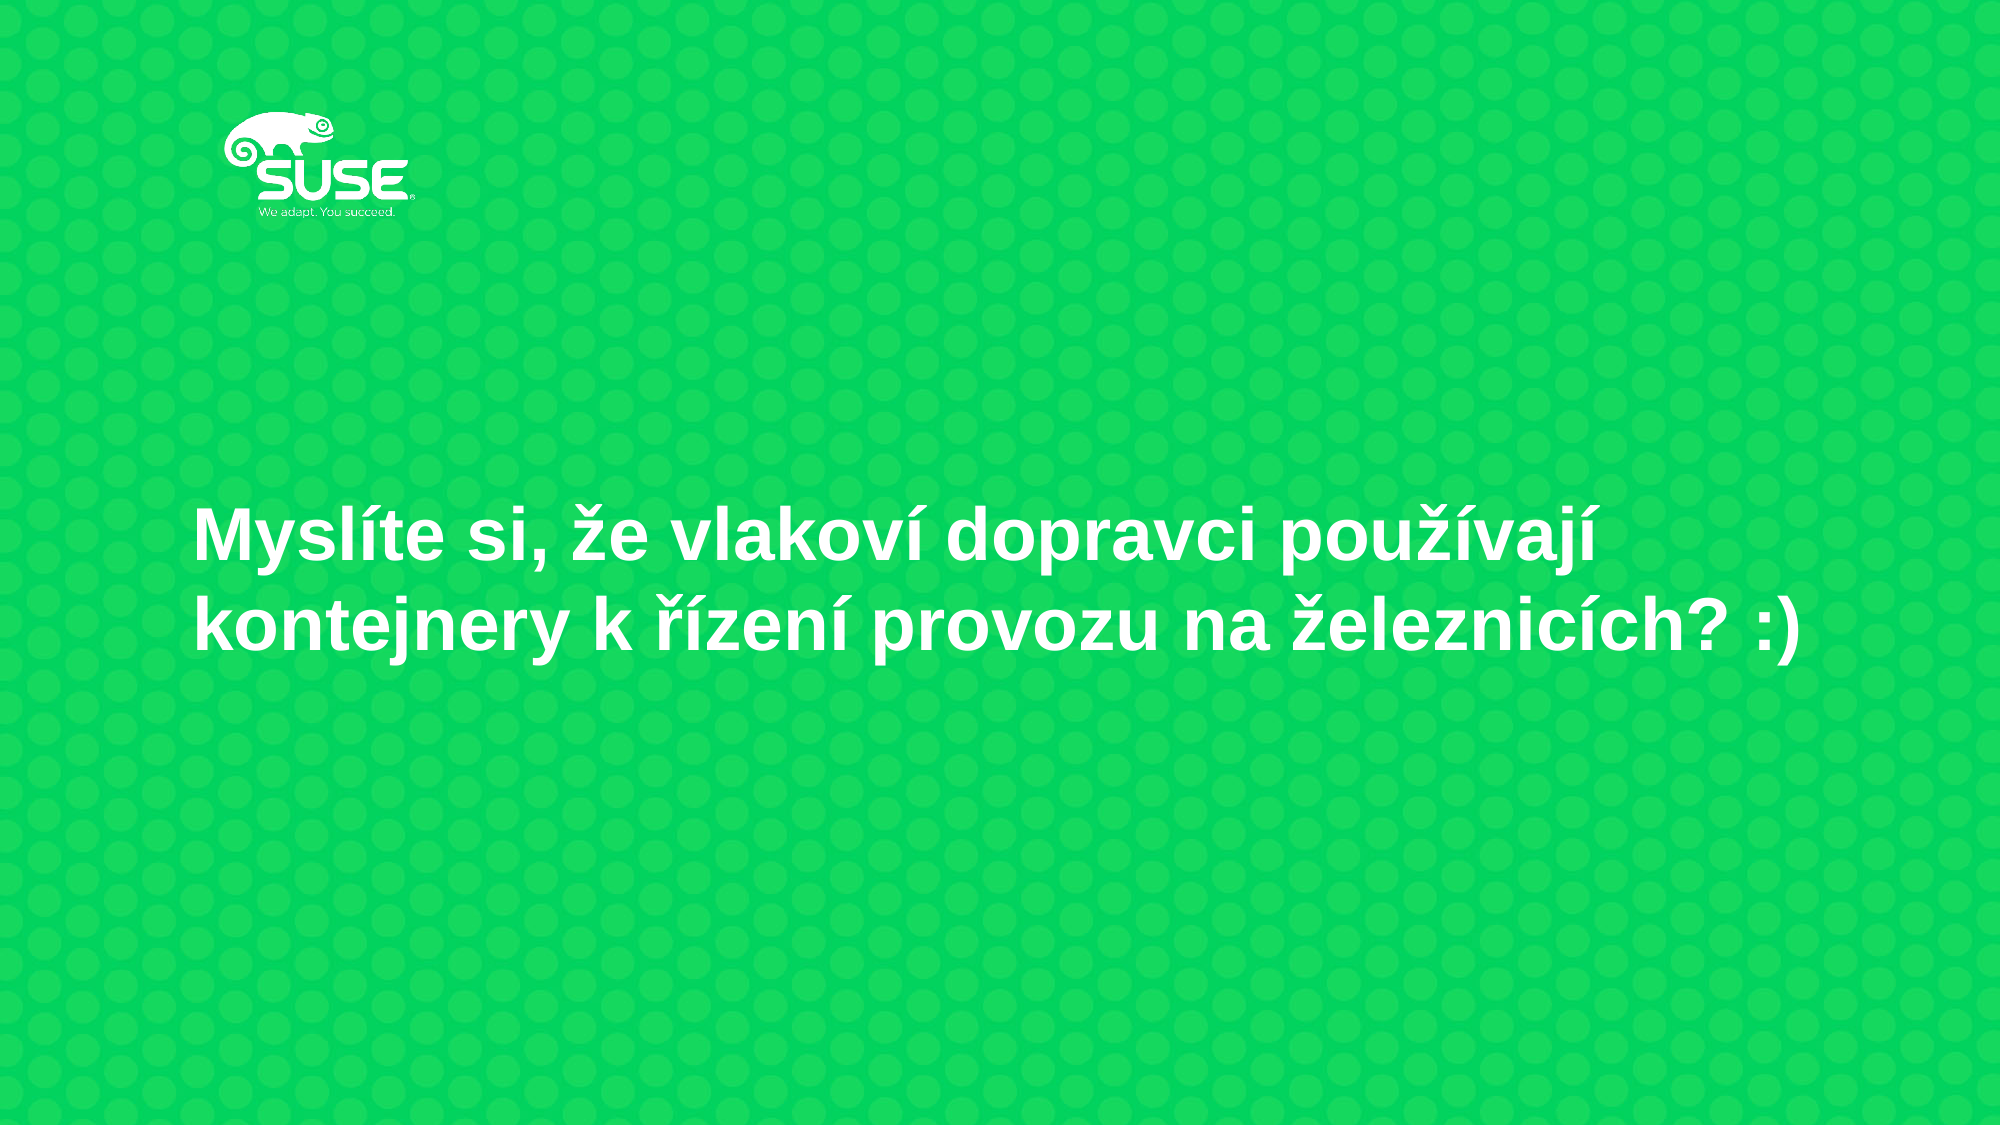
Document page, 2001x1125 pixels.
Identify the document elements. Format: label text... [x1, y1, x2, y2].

picture [0, 0, 2000, 1125]
title Myslíte si, že vlakoví dopravci používají kontejnery k řízení provozu na železnicích? :) [177, 118, 1929, 674]
